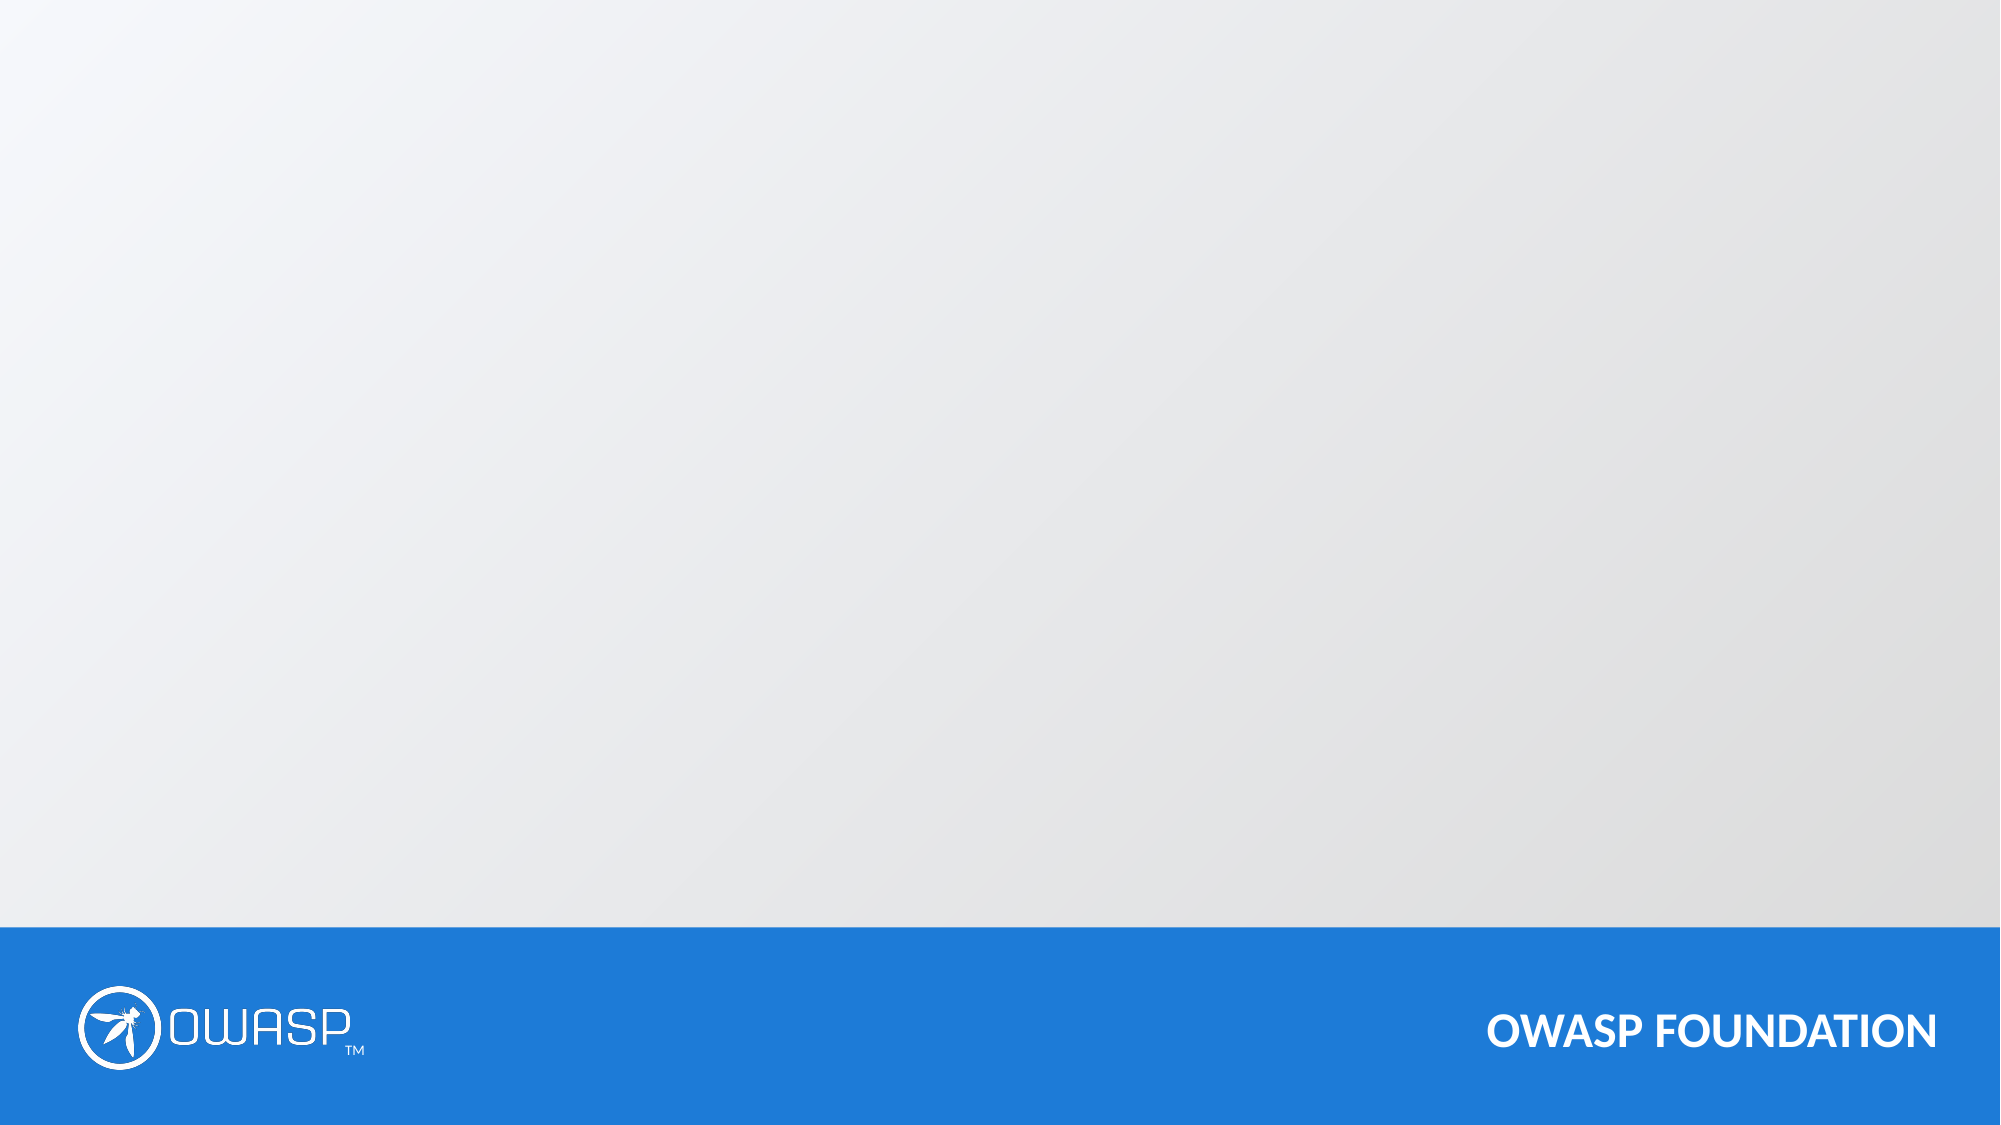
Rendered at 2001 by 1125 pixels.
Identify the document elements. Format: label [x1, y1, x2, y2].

picture [78, 986, 350, 1070]
